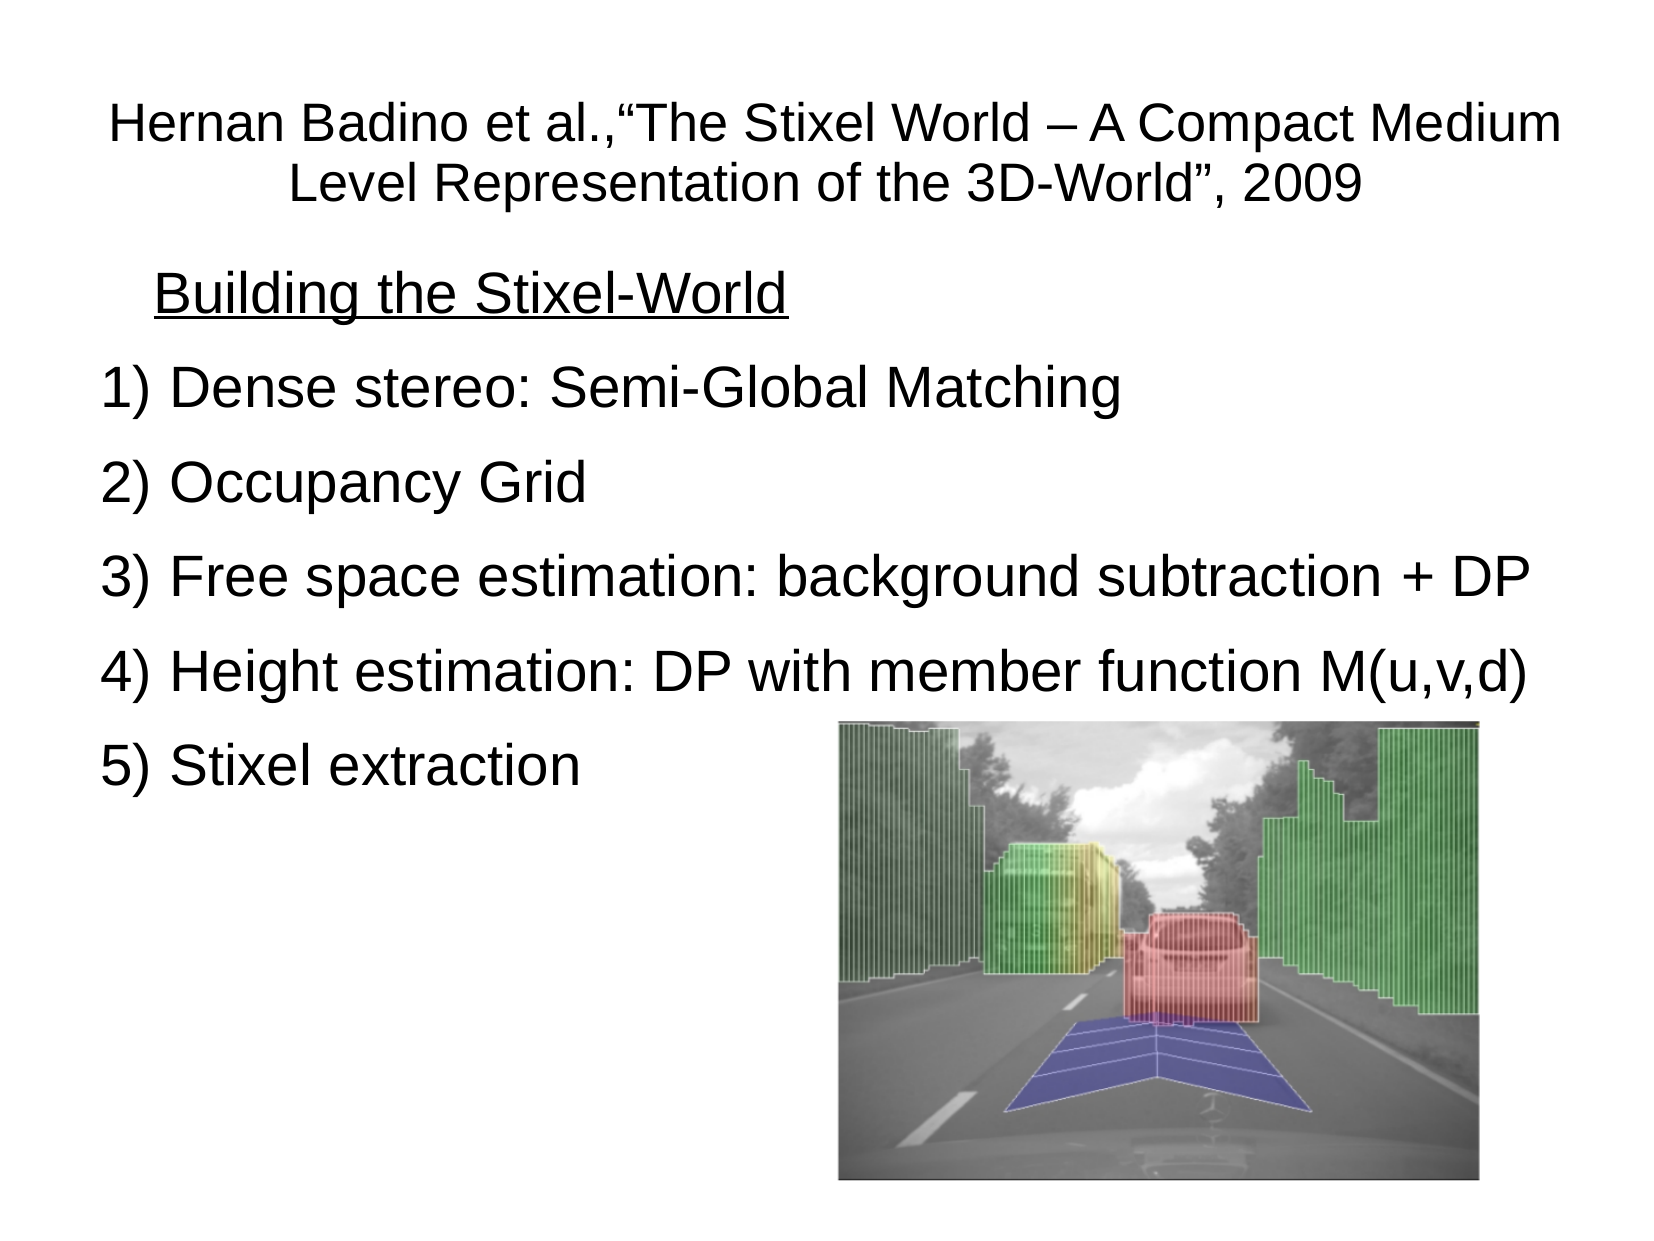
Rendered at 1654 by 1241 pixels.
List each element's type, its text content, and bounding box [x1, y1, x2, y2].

picture [825, 705, 1490, 1189]
list Building the Stixel-World Dense stereo: Semi-Global Matching Occupancy Grid Free space estimation: background subtraction + DP Height estimation: DP with member function M(u,v,d) Stixel extraction [82, 260, 1538, 841]
title Hernan Badino et al.,“The Stixel World – A Compact Medium Level Representation of the 3D-World”, 2009 [82, 49, 1571, 257]
